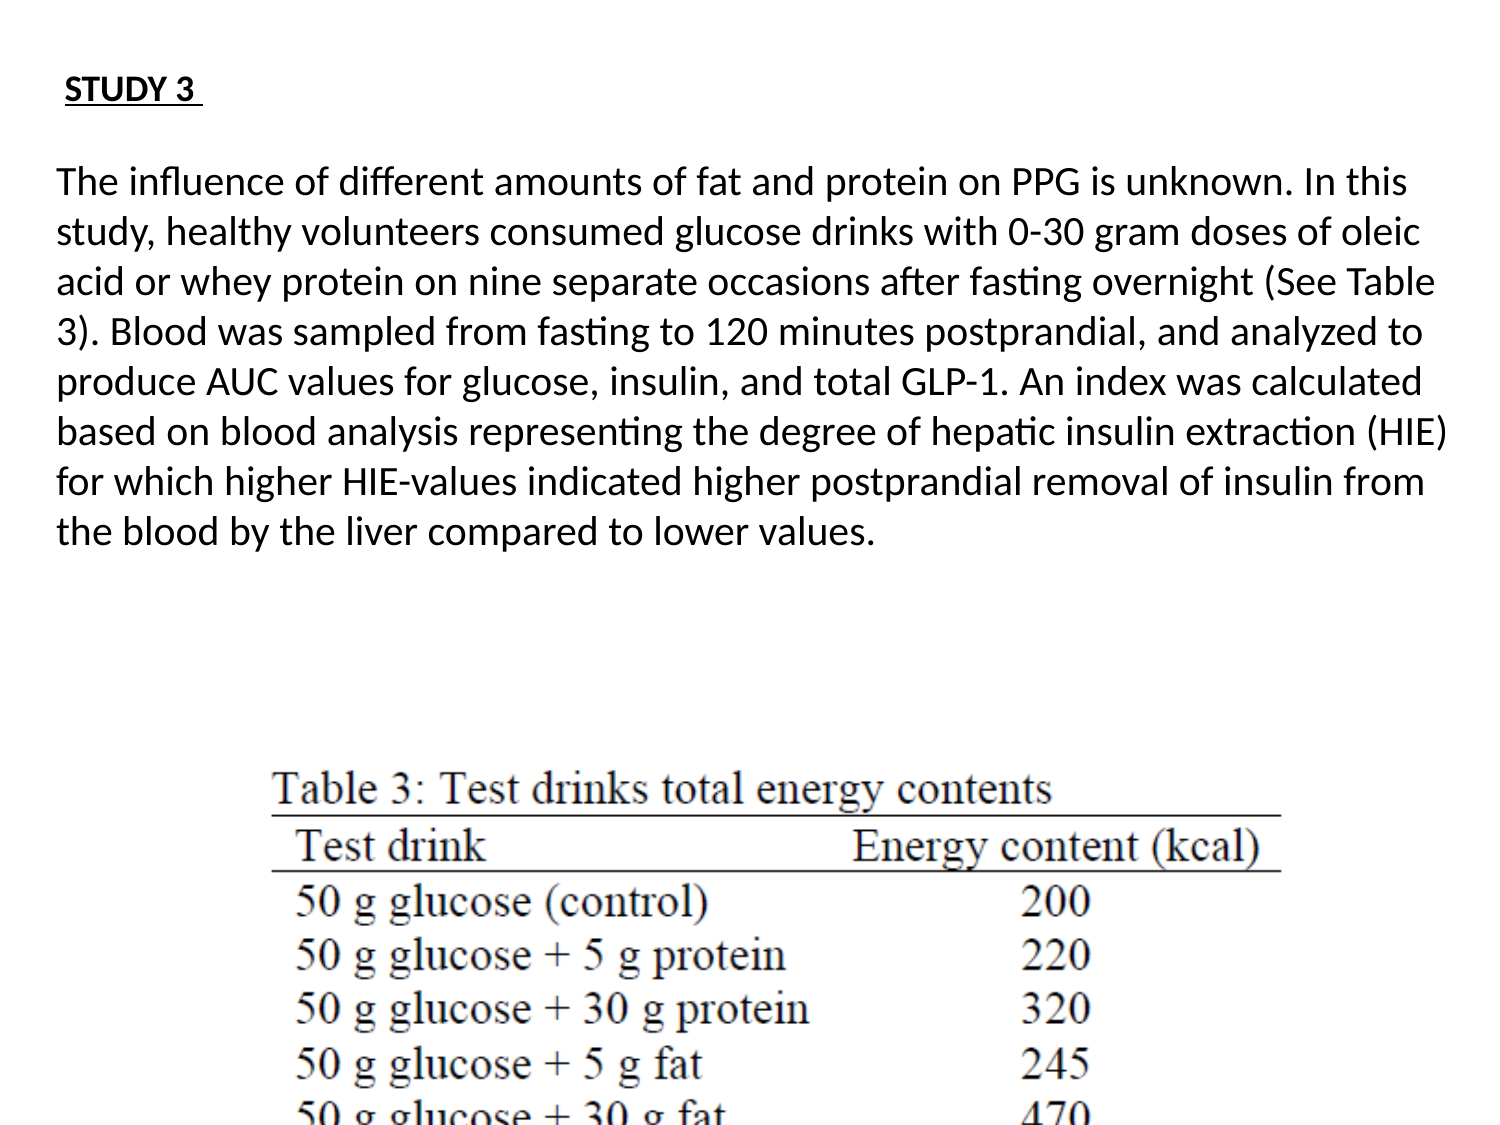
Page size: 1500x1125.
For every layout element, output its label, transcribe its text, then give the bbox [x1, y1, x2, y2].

text_box STUDY 3 The influence of different amounts of fat and protein on PPG is unknown. In this study, healthy volunteers consumed glucose drinks with 0-30 gram doses of oleic acid or whey protein on nine separate occasions after fasting overnight (See Table 3). Blood was sampled from fasting to 120 minutes postprandial, and analyzed to produce AUC values for glucose, insulin, and total GLP-1. An index was calculated based on blood analysis representing the degree of hepatic insulin extraction (HIE) for which higher HIE-values indicated higher postprandial removal of insulin from the blood by the liver compared to lower values. [41, 56, 1471, 799]
picture [224, 732, 1302, 1125]
